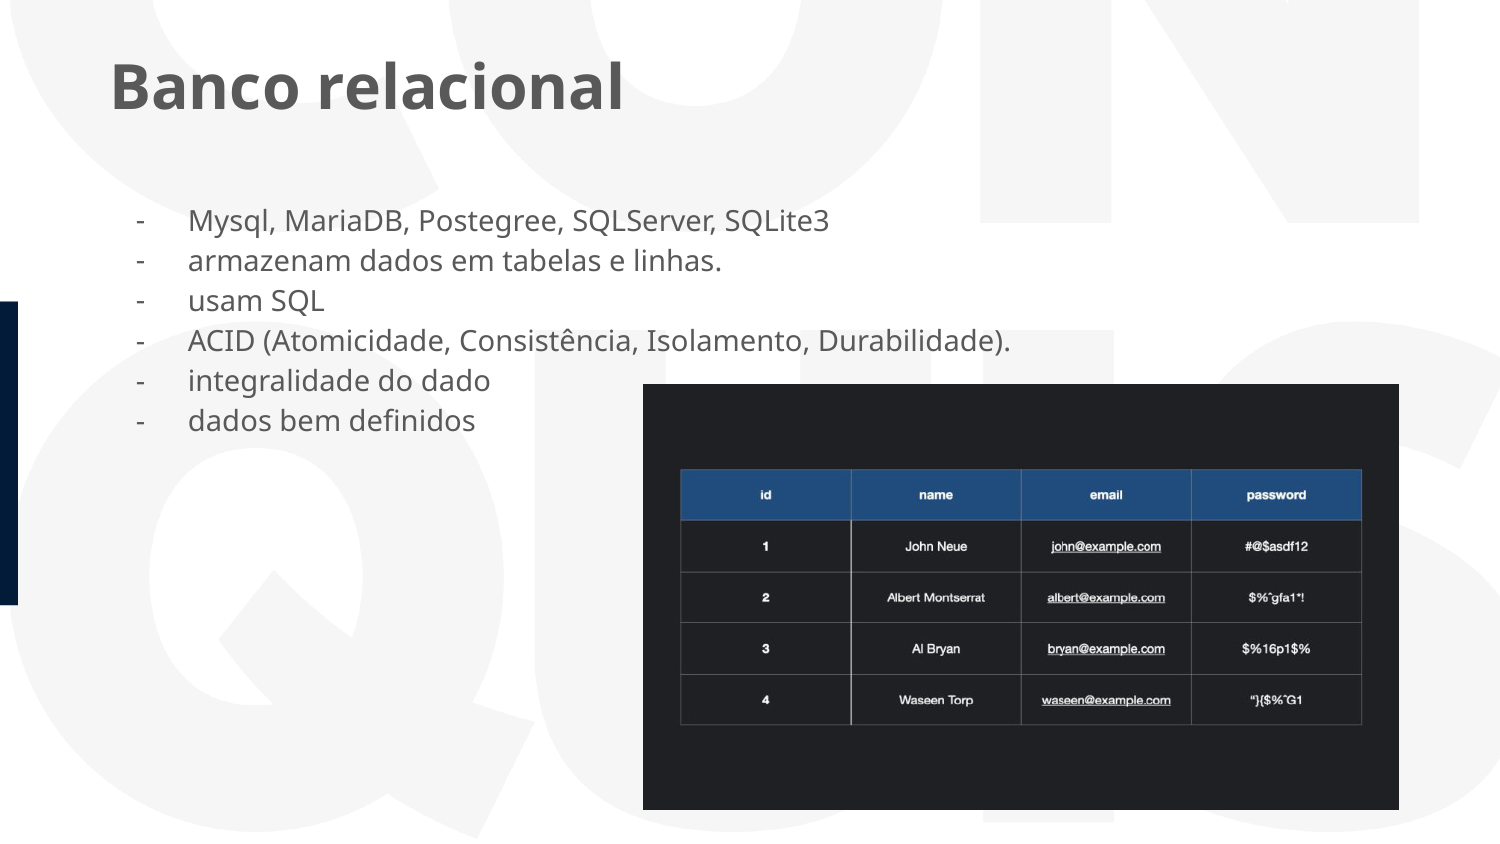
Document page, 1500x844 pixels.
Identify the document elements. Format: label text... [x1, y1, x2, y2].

list Banco relacional [97, 38, 1440, 140]
picture [0, 0, 1500, 844]
text_box Mysql, MariaDB, Postegree, SQLServer, SQLite3 armazenam dados em tabelas e linhas. usam SQL ACID (Atomicidade, Consistência, Isolamento, Durabilidade). integralidade do dado dados bem definidos [97, 181, 1399, 453]
